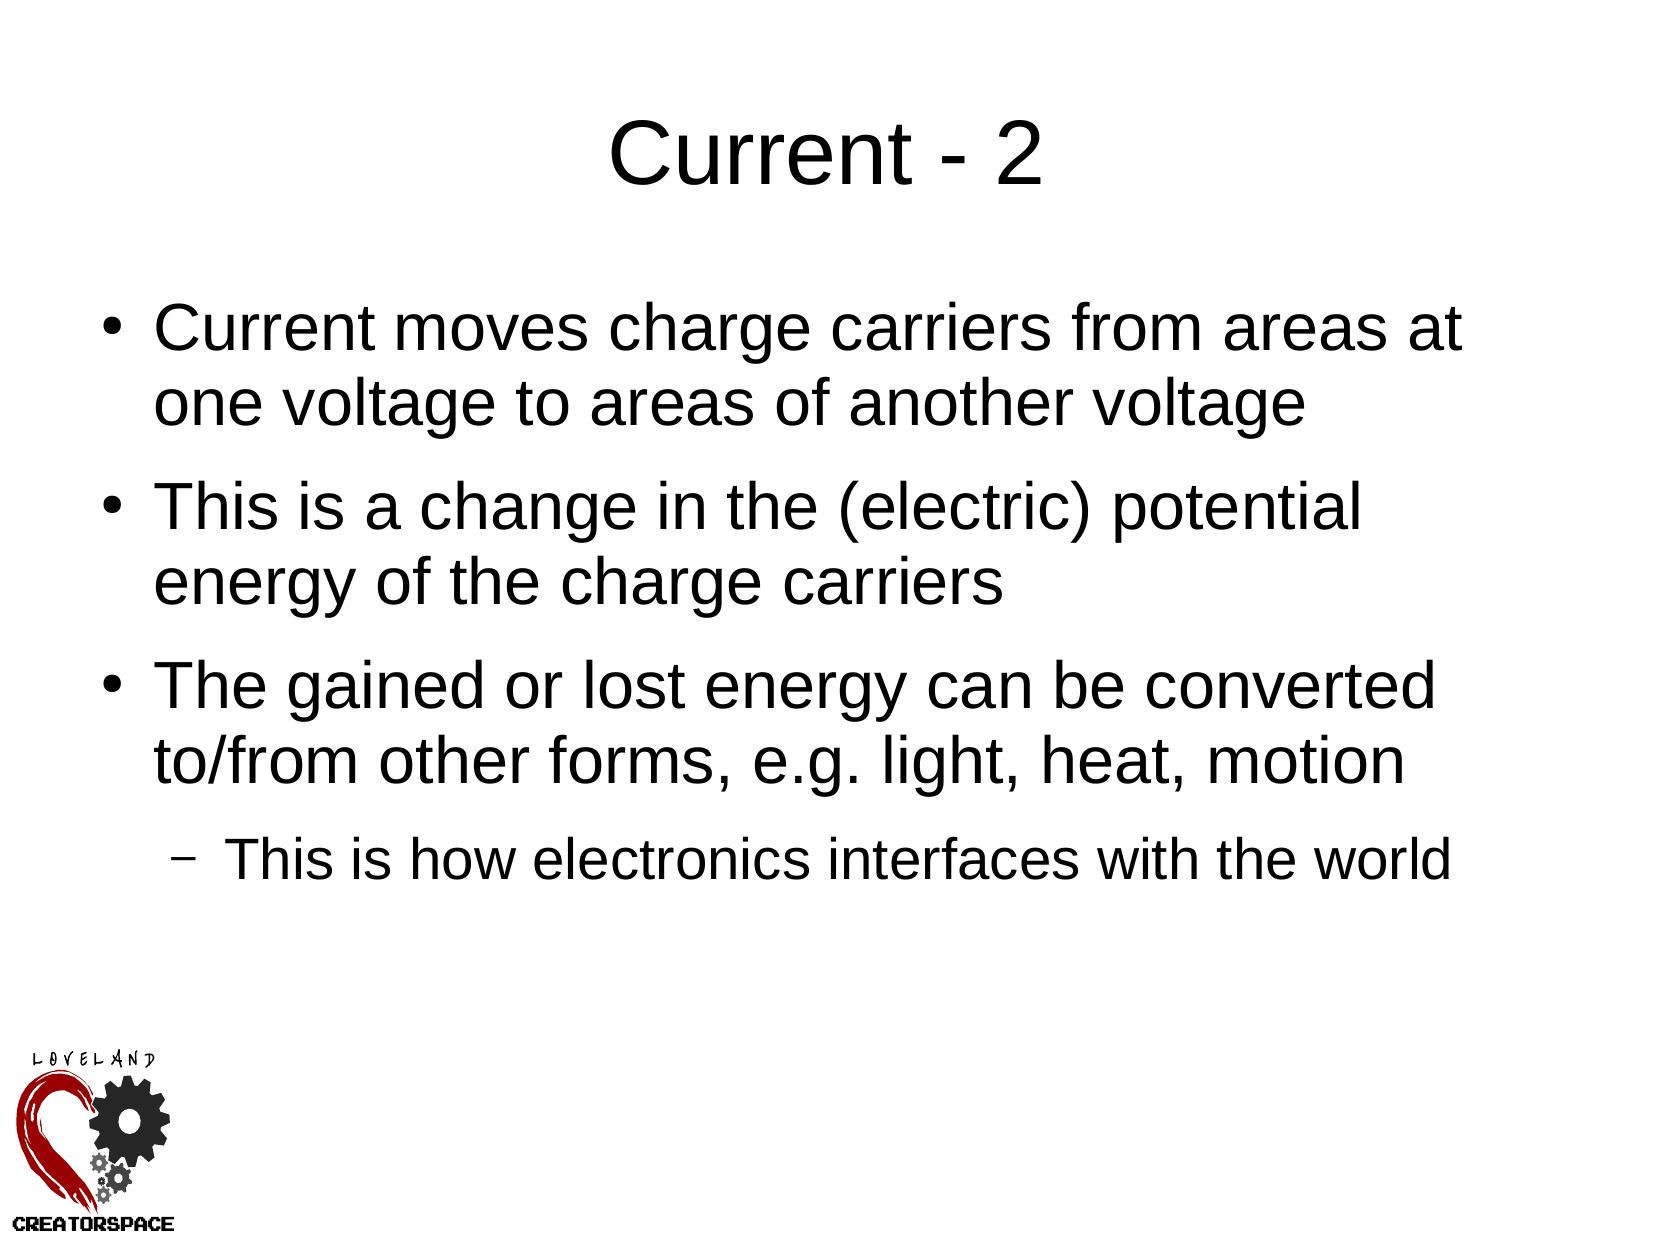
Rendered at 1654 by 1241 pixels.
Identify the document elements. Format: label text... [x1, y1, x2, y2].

list Current moves charge carriers from areas at one voltage to areas of another voltage This is a change in the (electric) potential energy of the charge carriers The gained or lost energy can be converted to/from other forms, e.g. light, heat, motion This is how electronics interfaces with the world [82, 290, 1571, 1010]
title Current - 2 [82, 49, 1571, 257]
